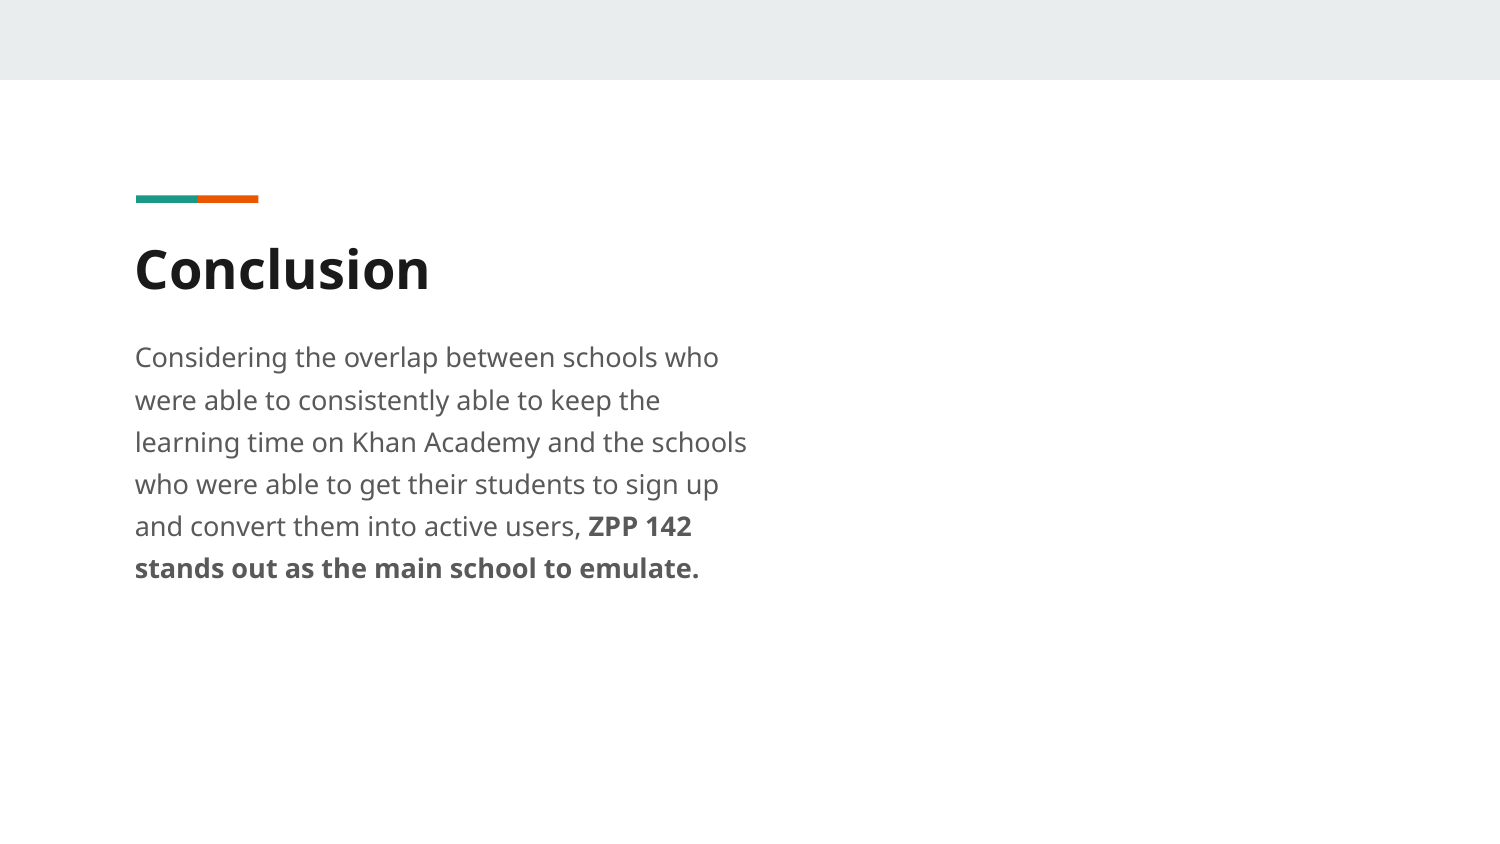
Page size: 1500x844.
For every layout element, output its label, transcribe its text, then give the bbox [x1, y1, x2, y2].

title Conclusion [119, 216, 662, 318]
list Considering the overlap between schools who were able to consistently able to keep the learning time on Khan Academy and the schools who were able to get their students to sign up and convert them into active users, ZPP 142 stands out as the main school to emulate. [119, 318, 771, 695]
